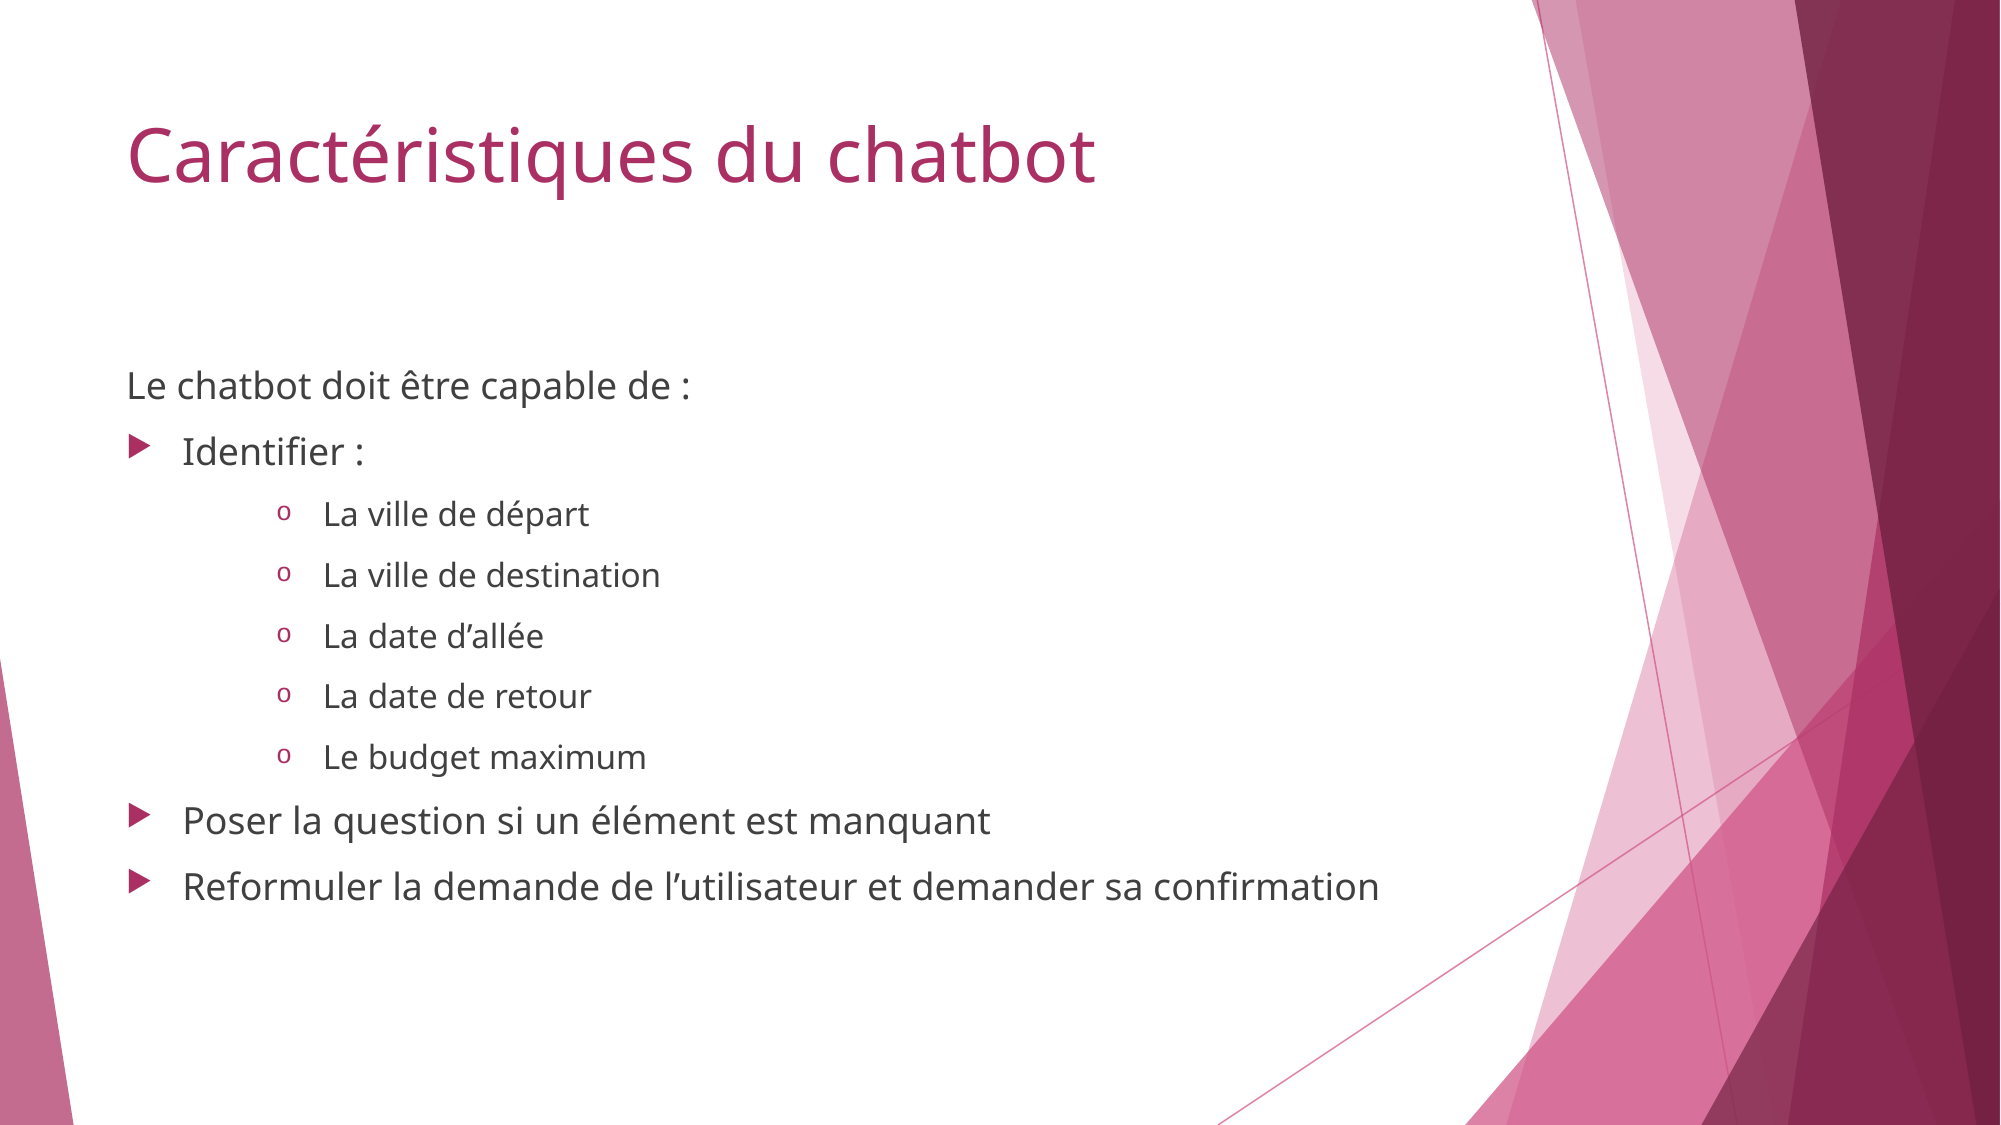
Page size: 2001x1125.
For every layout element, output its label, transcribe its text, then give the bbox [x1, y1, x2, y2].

list Le chatbot doit être capable de : Identifier : La ville de départ La ville de destination La date d’allée La date de retour Le budget maximum Poser la question si un élément est manquant Reformuler la demande de l’utilisateur et demander sa confirmation [111, 354, 1522, 992]
title Caractéristiques du chatbot [111, 99, 1522, 317]
